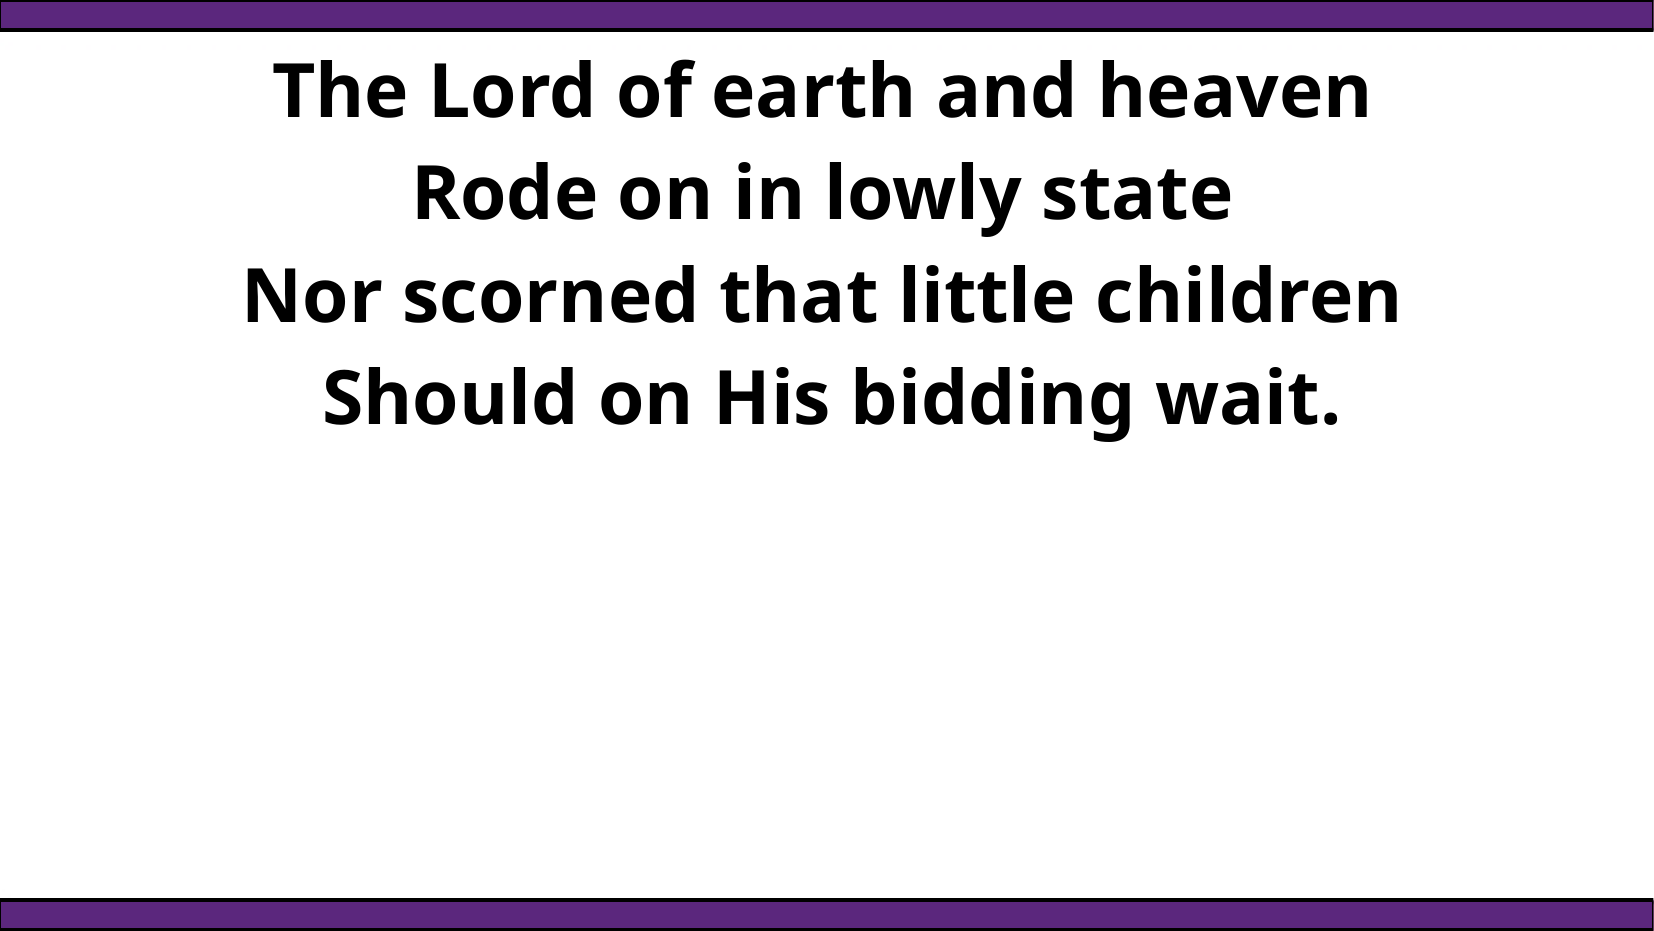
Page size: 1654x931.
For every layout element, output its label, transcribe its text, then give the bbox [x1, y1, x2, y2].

text_box [0, 900, 1654, 931]
text_box The Lord of earth and heaven Rode on in lowly state Nor scorned that little children Should on His bidding wait. [75, 30, 1591, 445]
picture [0, 31, 1654, 900]
text_box [0, 0, 1654, 31]
